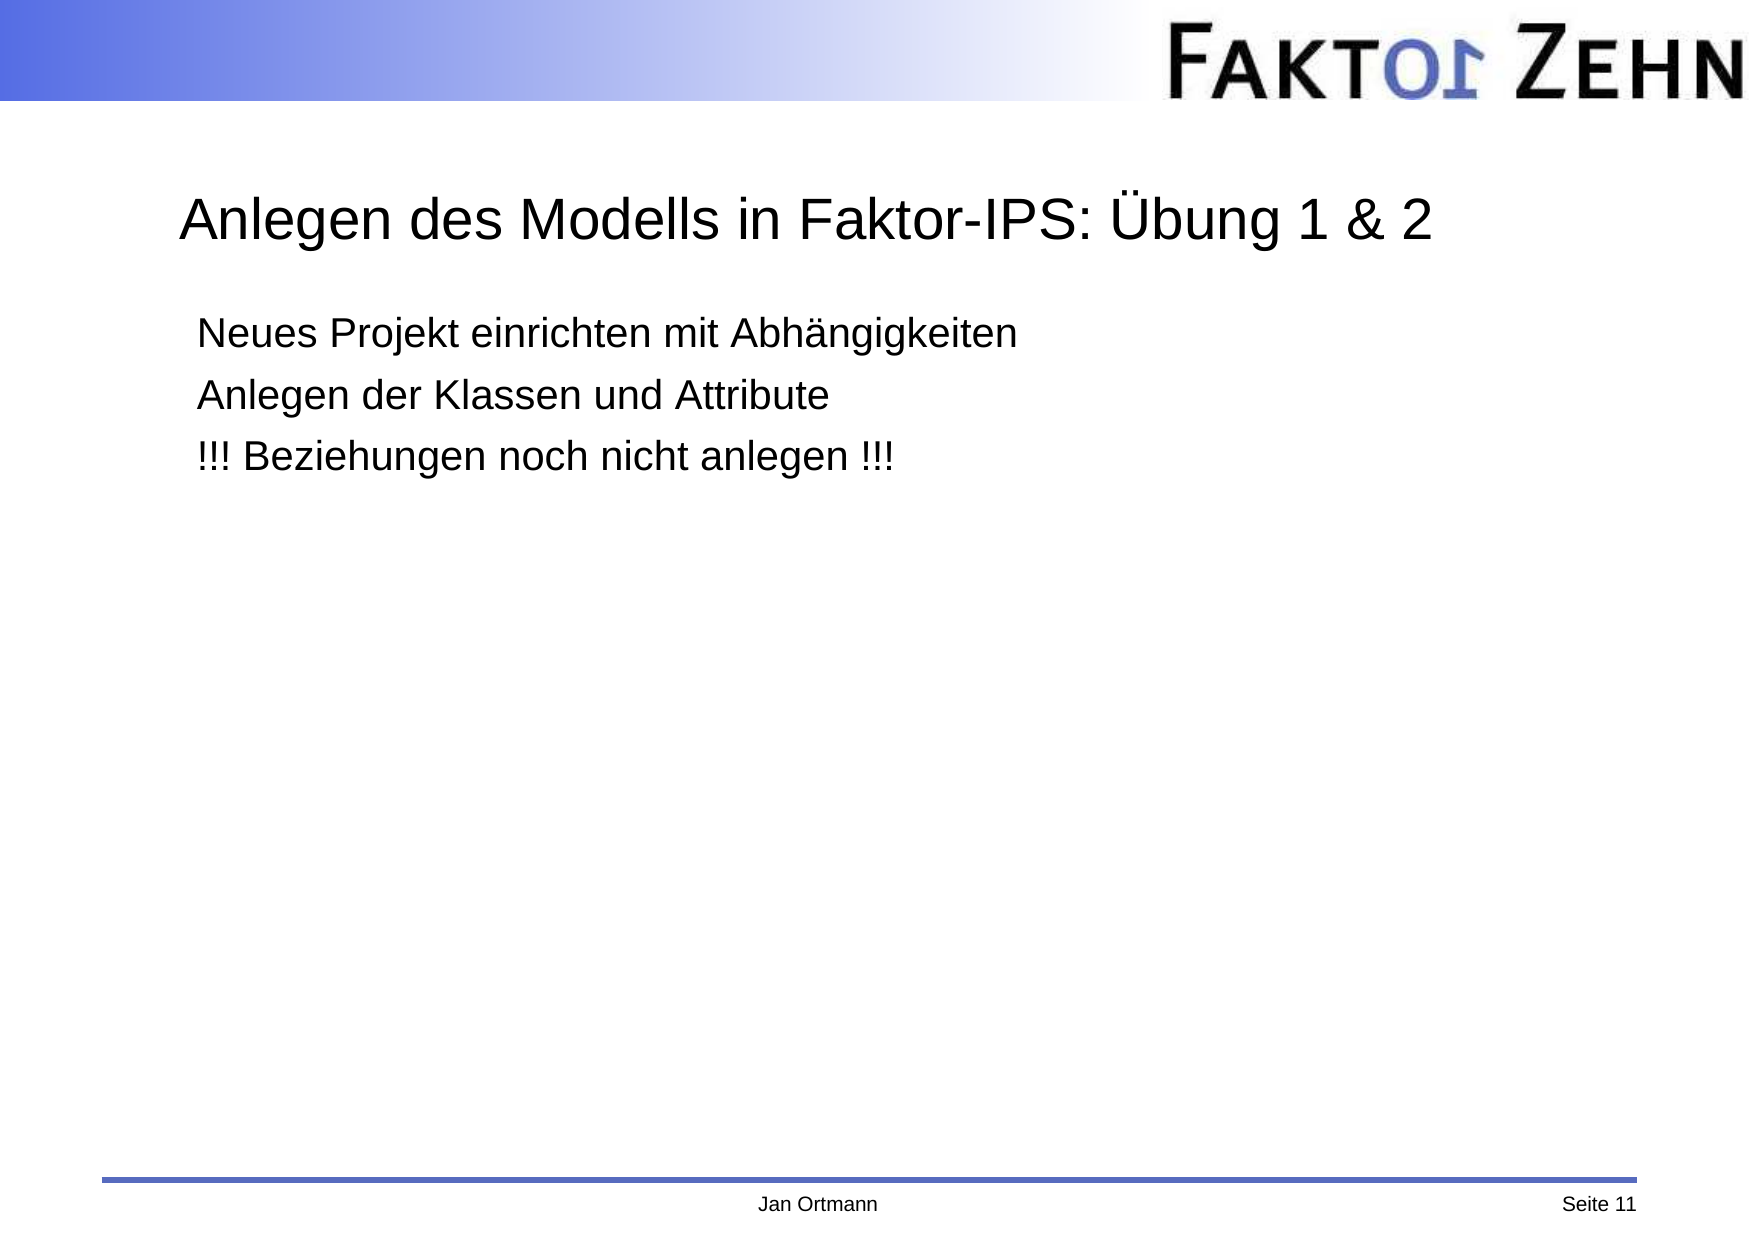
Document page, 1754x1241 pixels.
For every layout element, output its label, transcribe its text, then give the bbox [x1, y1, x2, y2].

picture [1162, 7, 1752, 100]
list Neues Projekt einrichten mit Abhängigkeiten Anlegen der Klassen und Attribute !!! Beziehungen noch nicht anlegen !!! [179, 310, 1654, 1093]
title Anlegen des Modells in Faktor-IPS: Übung 1 & 2 [179, 142, 1576, 296]
